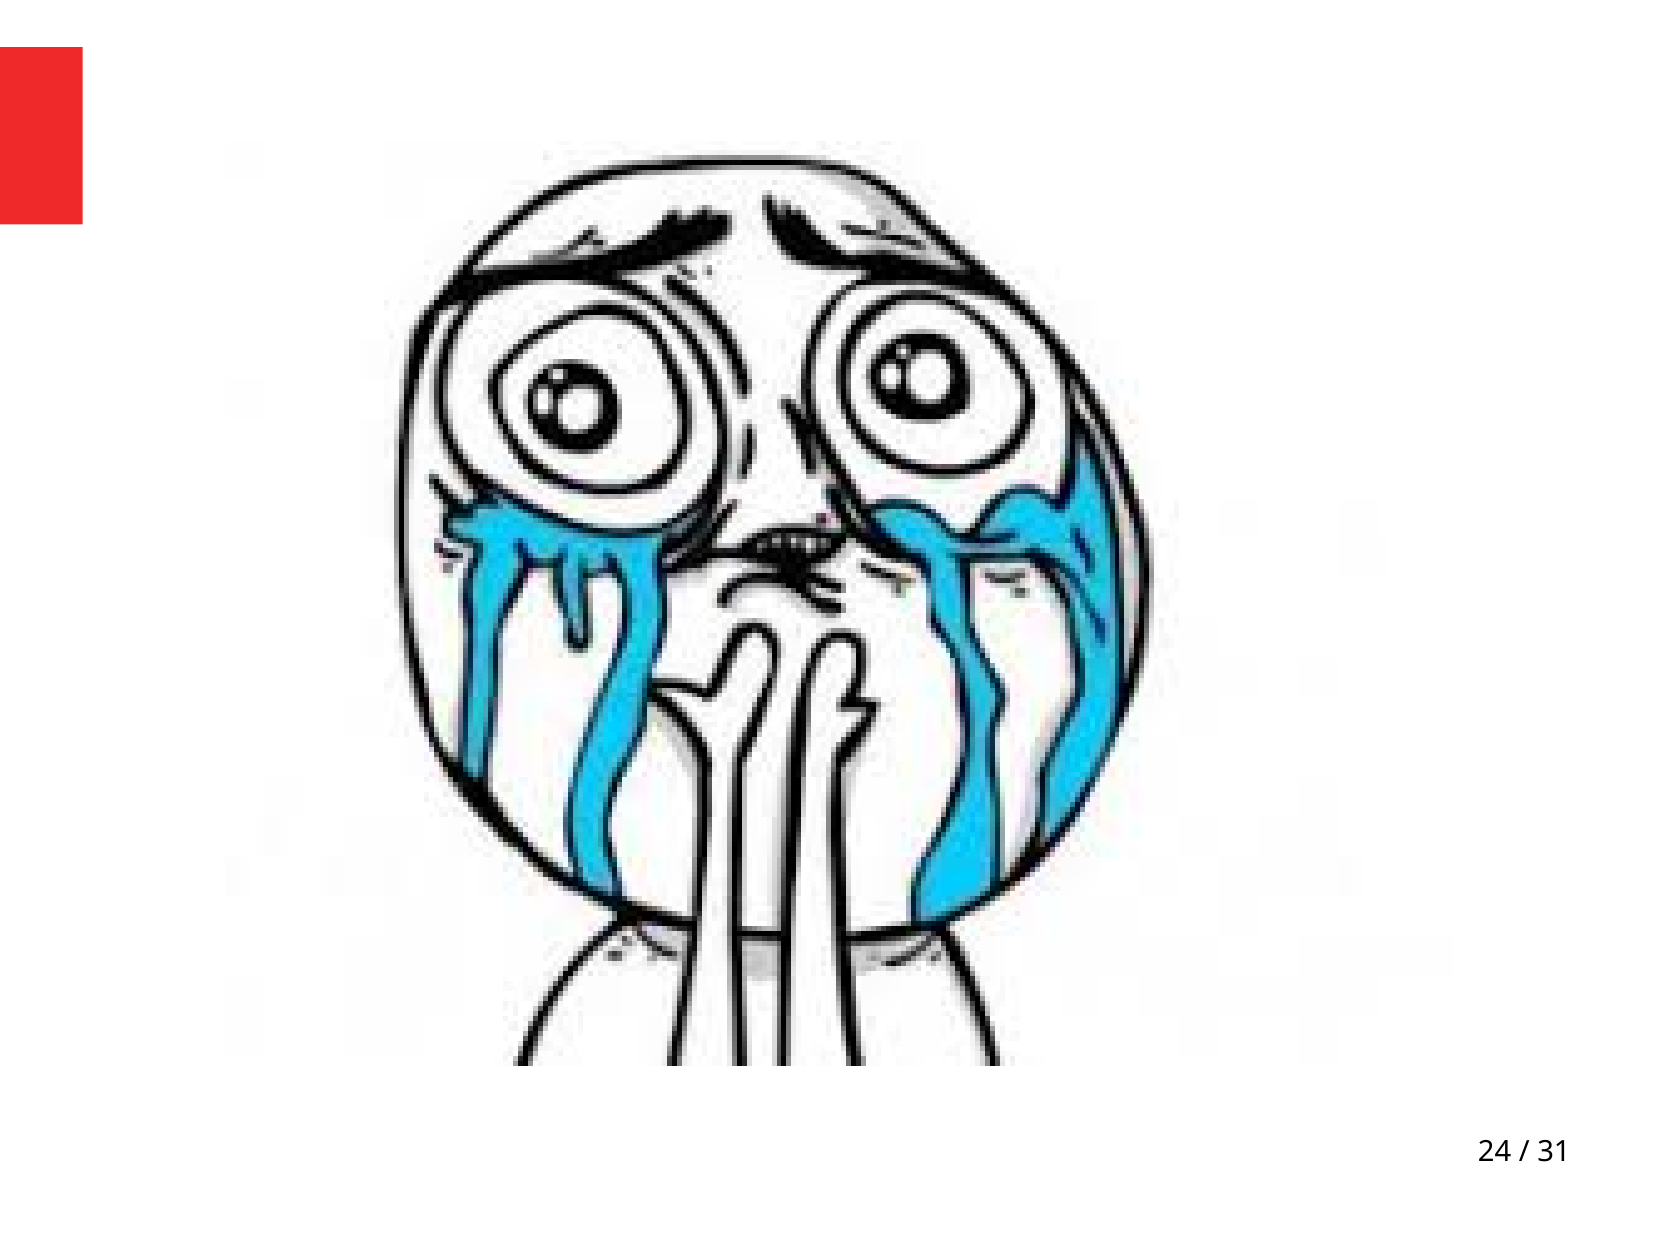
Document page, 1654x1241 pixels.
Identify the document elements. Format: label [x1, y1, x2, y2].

picture [106, 141, 1453, 1066]
